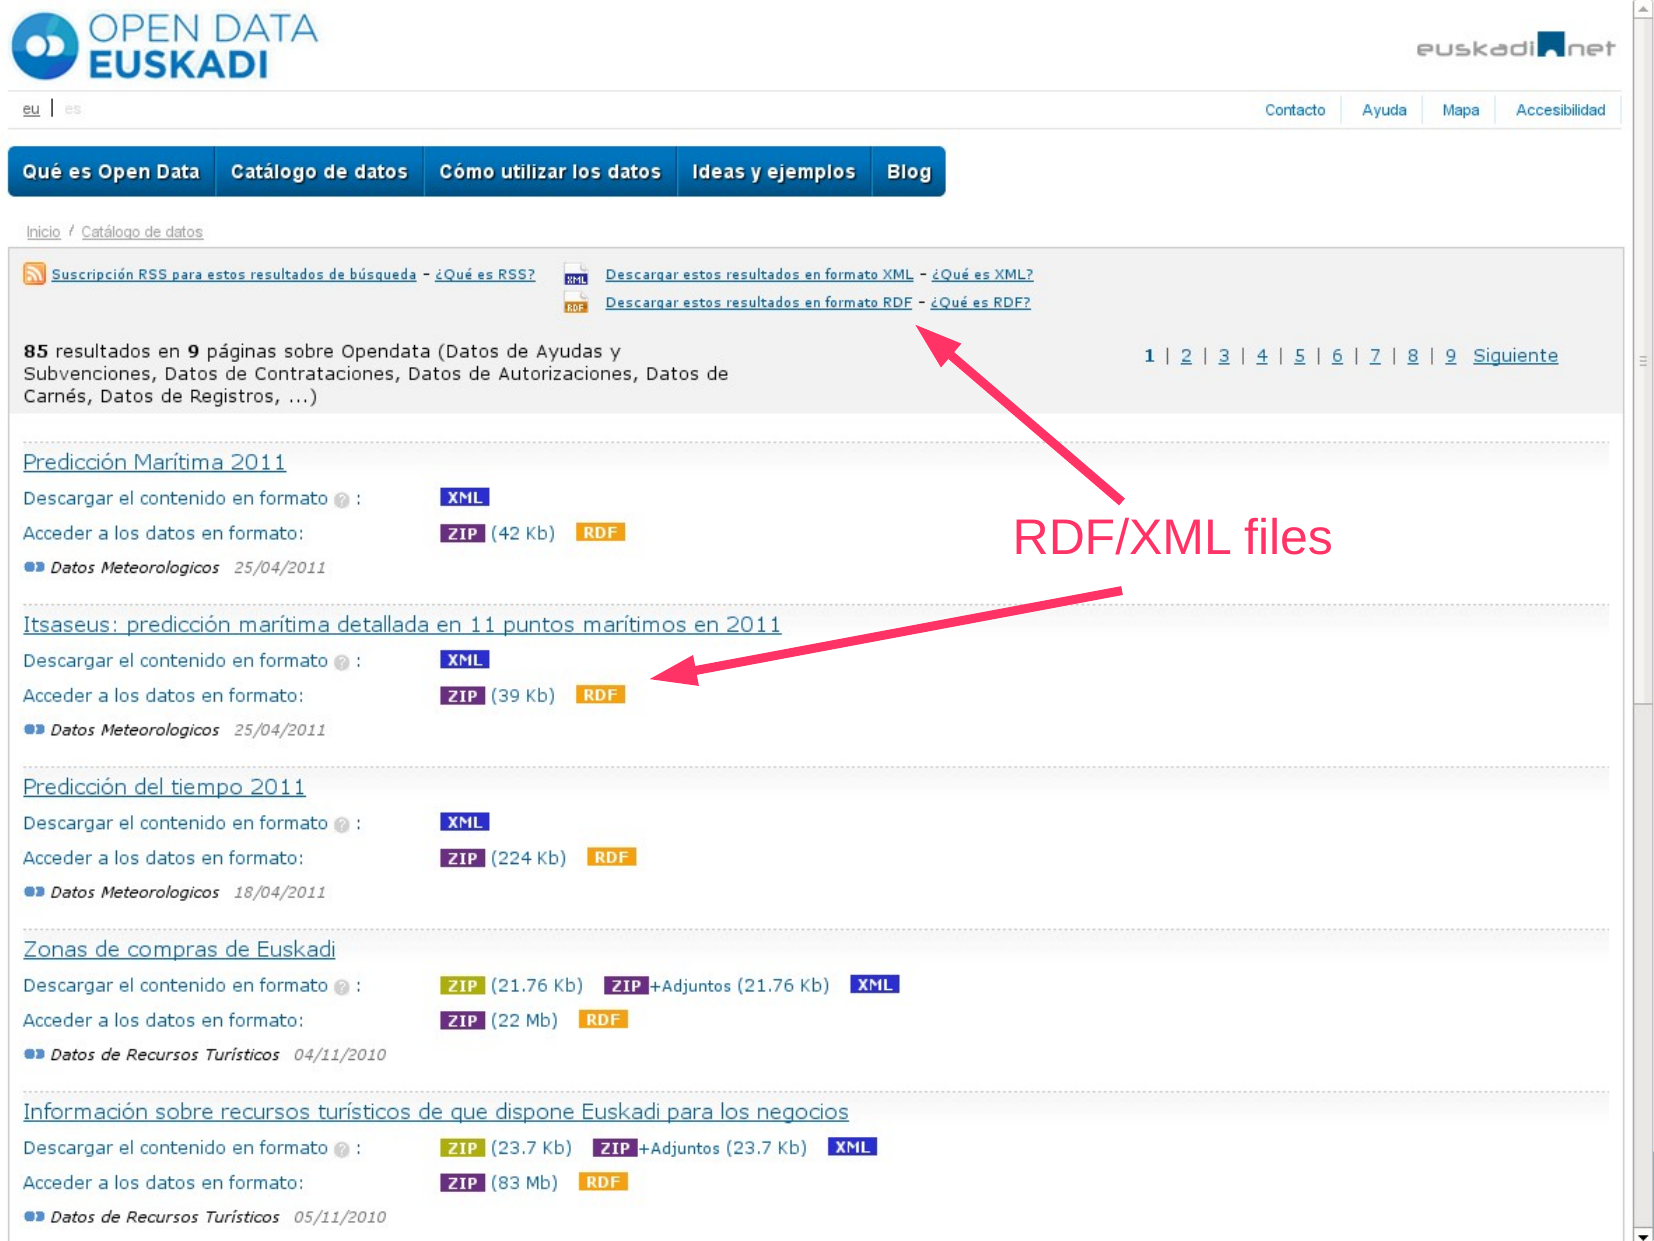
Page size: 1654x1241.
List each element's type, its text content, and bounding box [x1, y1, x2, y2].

picture [0, 0, 1654, 1241]
text_box RDF/XML files [998, 501, 1348, 573]
